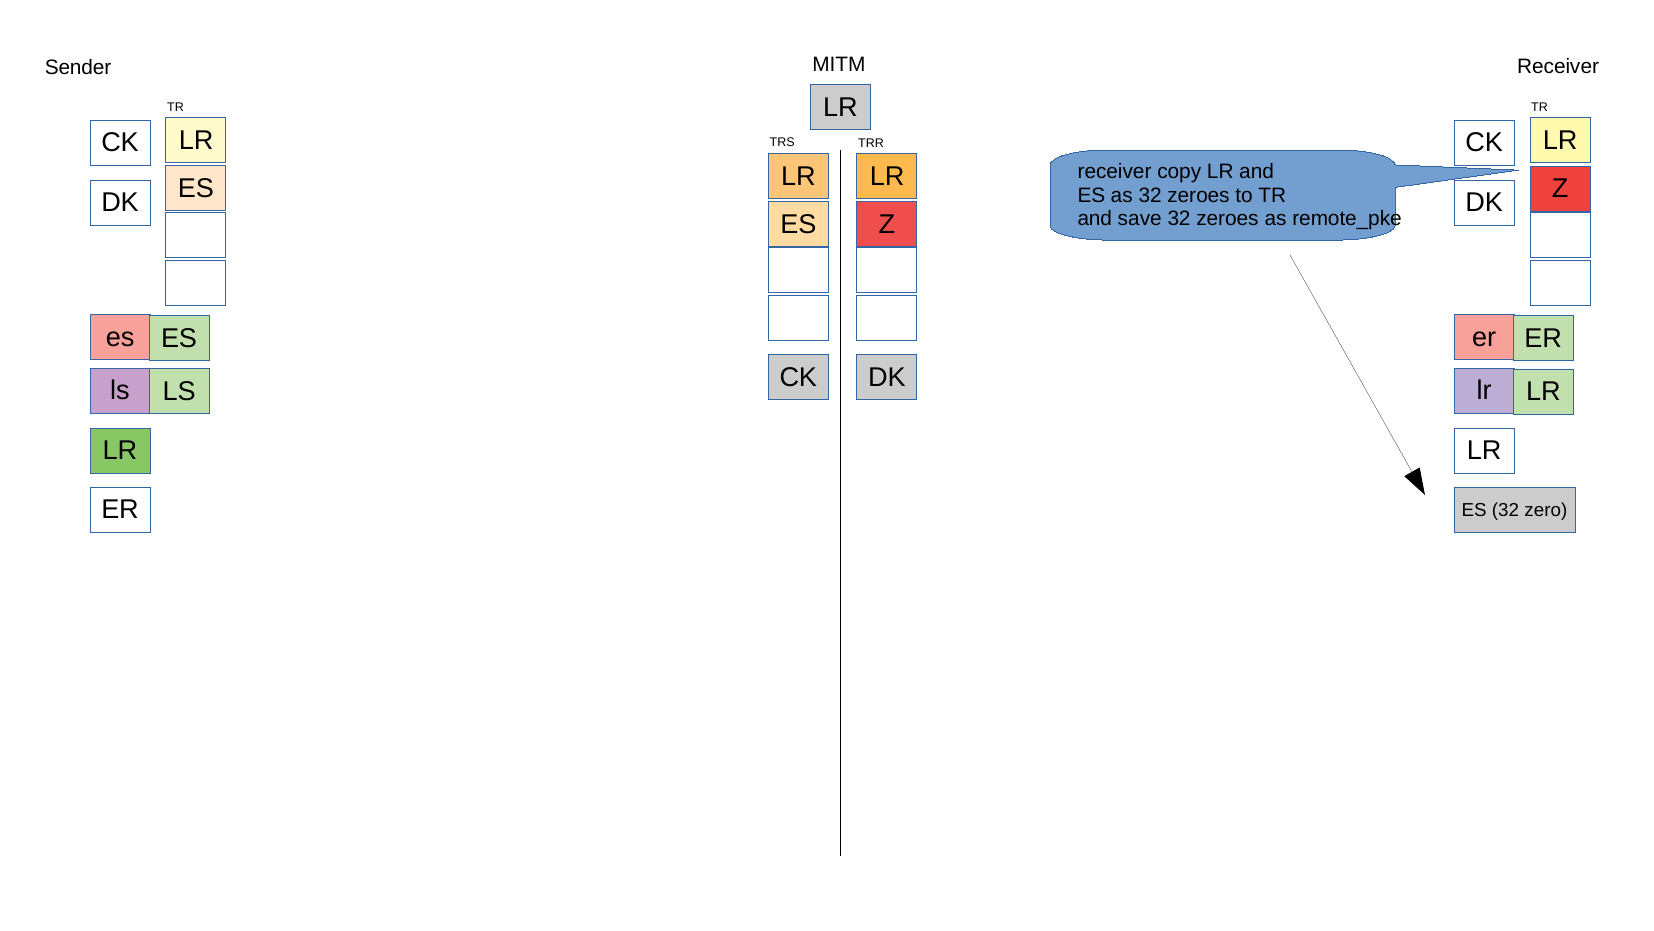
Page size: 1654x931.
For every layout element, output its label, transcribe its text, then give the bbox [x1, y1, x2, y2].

text_box ES [149, 315, 210, 361]
text_box [856, 295, 917, 341]
text_box [165, 260, 226, 306]
text_box ES [768, 201, 829, 247]
text_box LS [149, 368, 210, 414]
text_box ES (32 zero) [1454, 487, 1576, 533]
text_box MITM [797, 45, 886, 91]
text_box Receiver [1502, 47, 1654, 93]
text_box CK [90, 120, 151, 166]
text_box CK [768, 354, 829, 400]
text_box LR [1454, 428, 1515, 474]
text_box [1530, 212, 1591, 258]
text_box lr [1454, 368, 1515, 414]
text_box DK [856, 354, 917, 400]
text_box DK [90, 180, 151, 226]
text_box LR [165, 117, 226, 163]
text_box LR [1530, 117, 1591, 163]
text_box Z [1530, 166, 1591, 212]
text_box LR [810, 84, 871, 130]
text_box TRS [754, 128, 815, 172]
text_box ER [1513, 315, 1574, 361]
text_box er [1454, 314, 1515, 360]
text_box [768, 247, 829, 293]
text_box LR [856, 153, 917, 199]
text_box TR [152, 92, 213, 136]
text_box Z [856, 201, 917, 247]
text_box Sender [30, 48, 196, 94]
text_box ER [90, 487, 151, 533]
text_box es [90, 314, 151, 360]
text_box [165, 212, 226, 258]
text_box [856, 247, 917, 293]
text_box TR [1516, 92, 1577, 136]
text_box [1530, 260, 1591, 306]
text_box LR [1513, 369, 1574, 415]
text_box ES [165, 165, 226, 211]
text_box DK [1454, 180, 1515, 226]
text_box LR [90, 428, 151, 474]
text_box CK [1454, 120, 1515, 166]
text_box receiver copy LR and ES as 32 zeroes to TR and save 32 zeroes as remote_pke [1050, 150, 1519, 241]
text_box TRR [843, 128, 904, 172]
text_box [768, 295, 829, 341]
text_box LR [768, 153, 829, 199]
text_box ls [90, 368, 149, 414]
